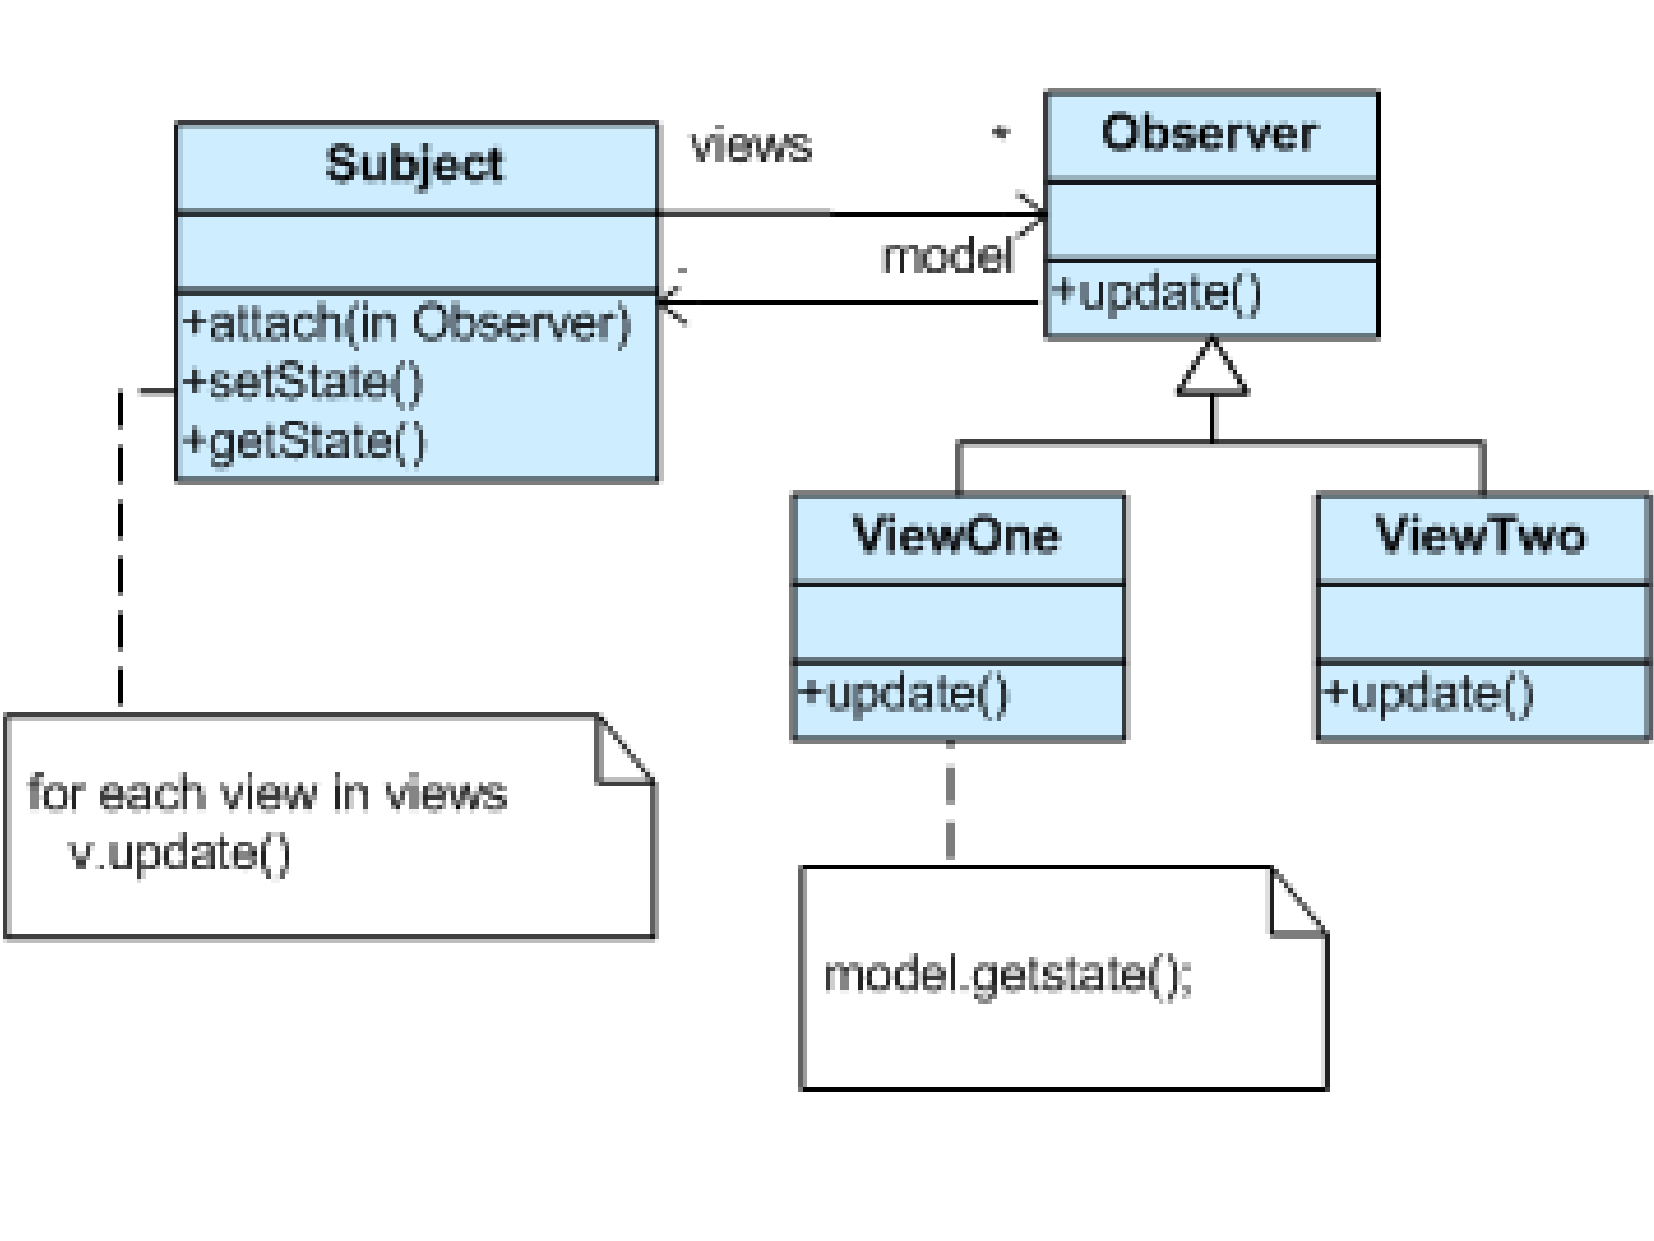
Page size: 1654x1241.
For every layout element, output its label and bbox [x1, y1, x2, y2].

picture [3, 88, 1654, 1092]
